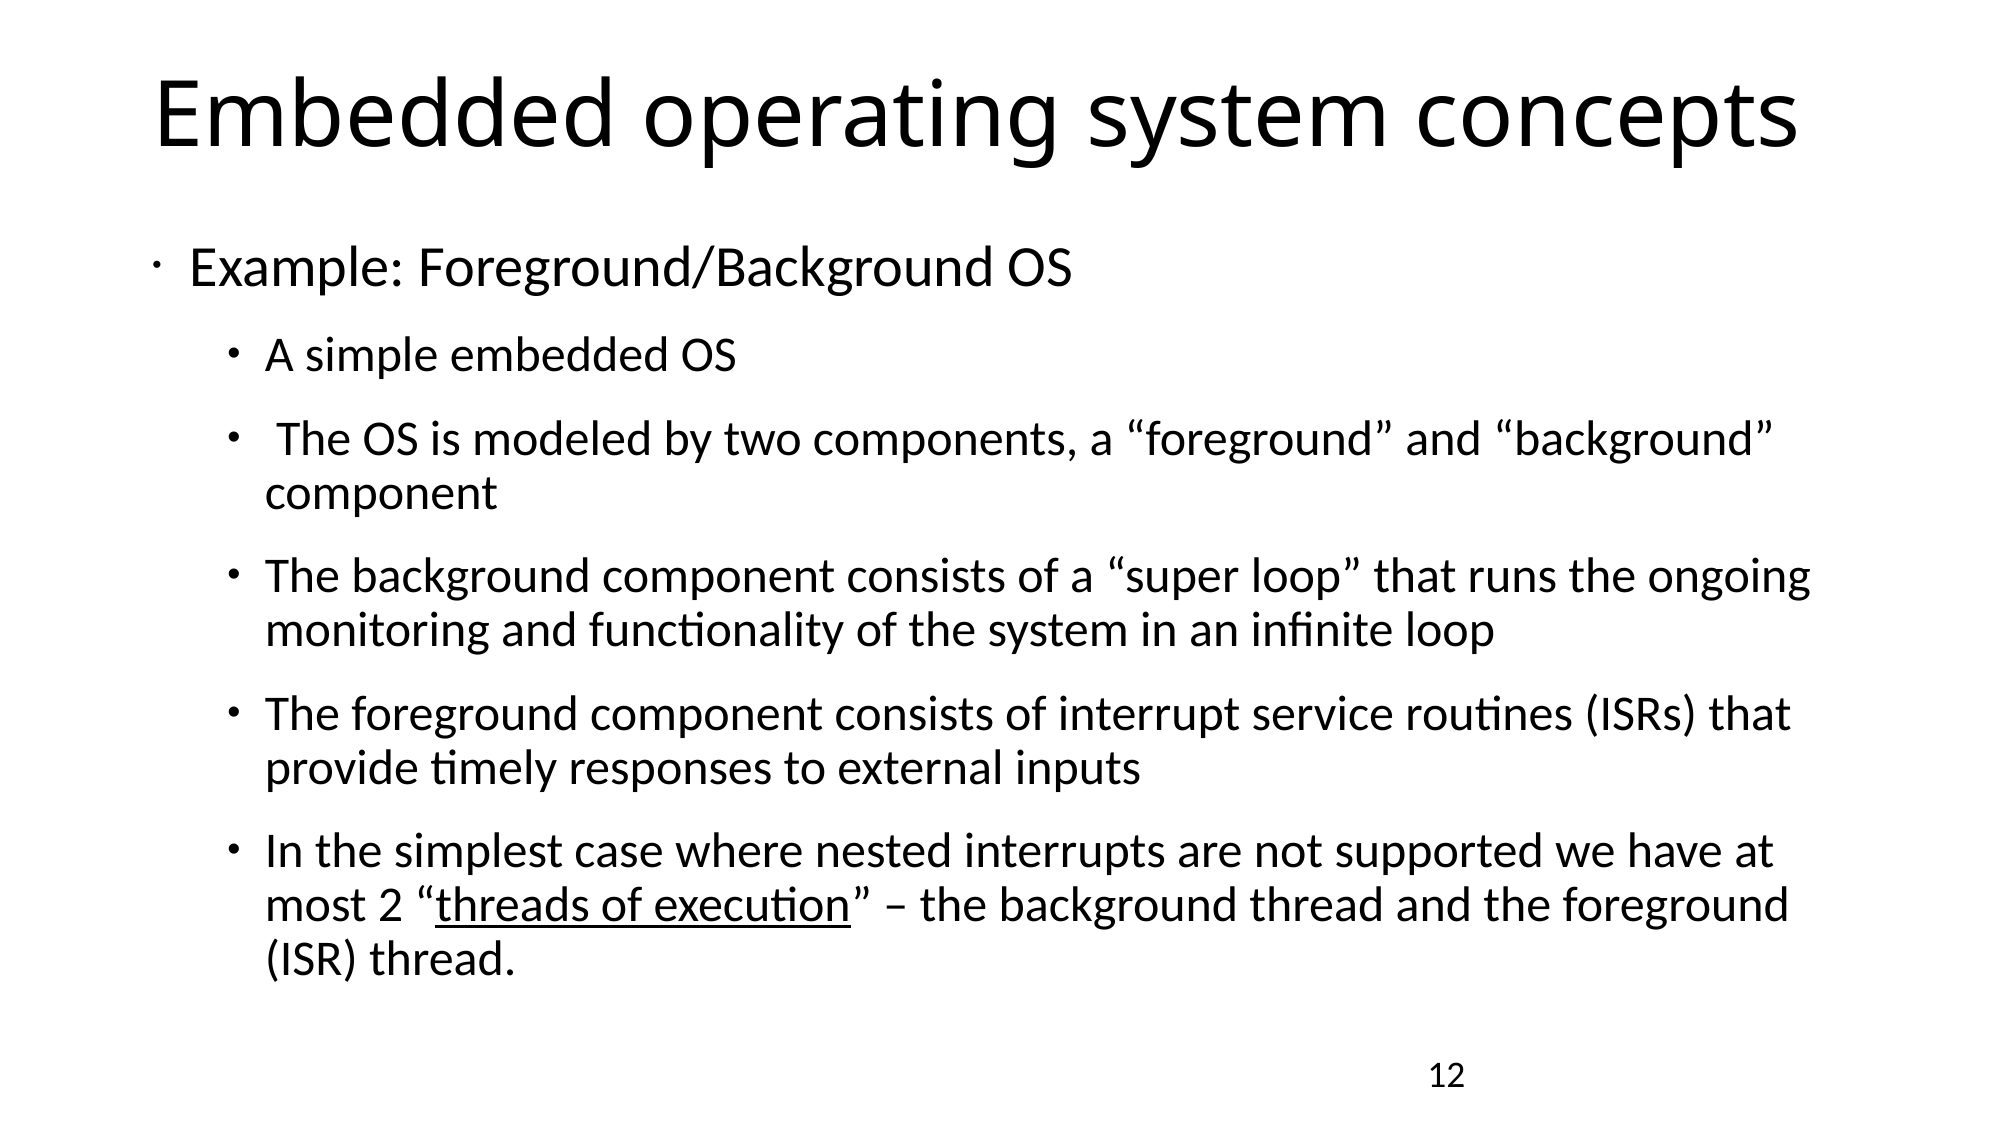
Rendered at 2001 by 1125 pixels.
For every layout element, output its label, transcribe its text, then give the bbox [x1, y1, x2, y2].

list Example: Foreground/Background OS A simple embedded OS The OS is modeled by two components, a “foreground” and “background” component The background component consists of a “super loop” that runs the ongoing monitoring and functionality of the system in an infinite loop The foreground component consists of interrupt service routines (ISRs) that provide timely responses to external inputs In the simplest case where nested interrupts are not supported we have at most 2 “threads of execution” – the background thread and the foreground (ISR) thread. [137, 228, 1863, 943]
slide_number <number> [1412, 1042, 1863, 1103]
title Embedded operating system concepts [137, 59, 1863, 228]
